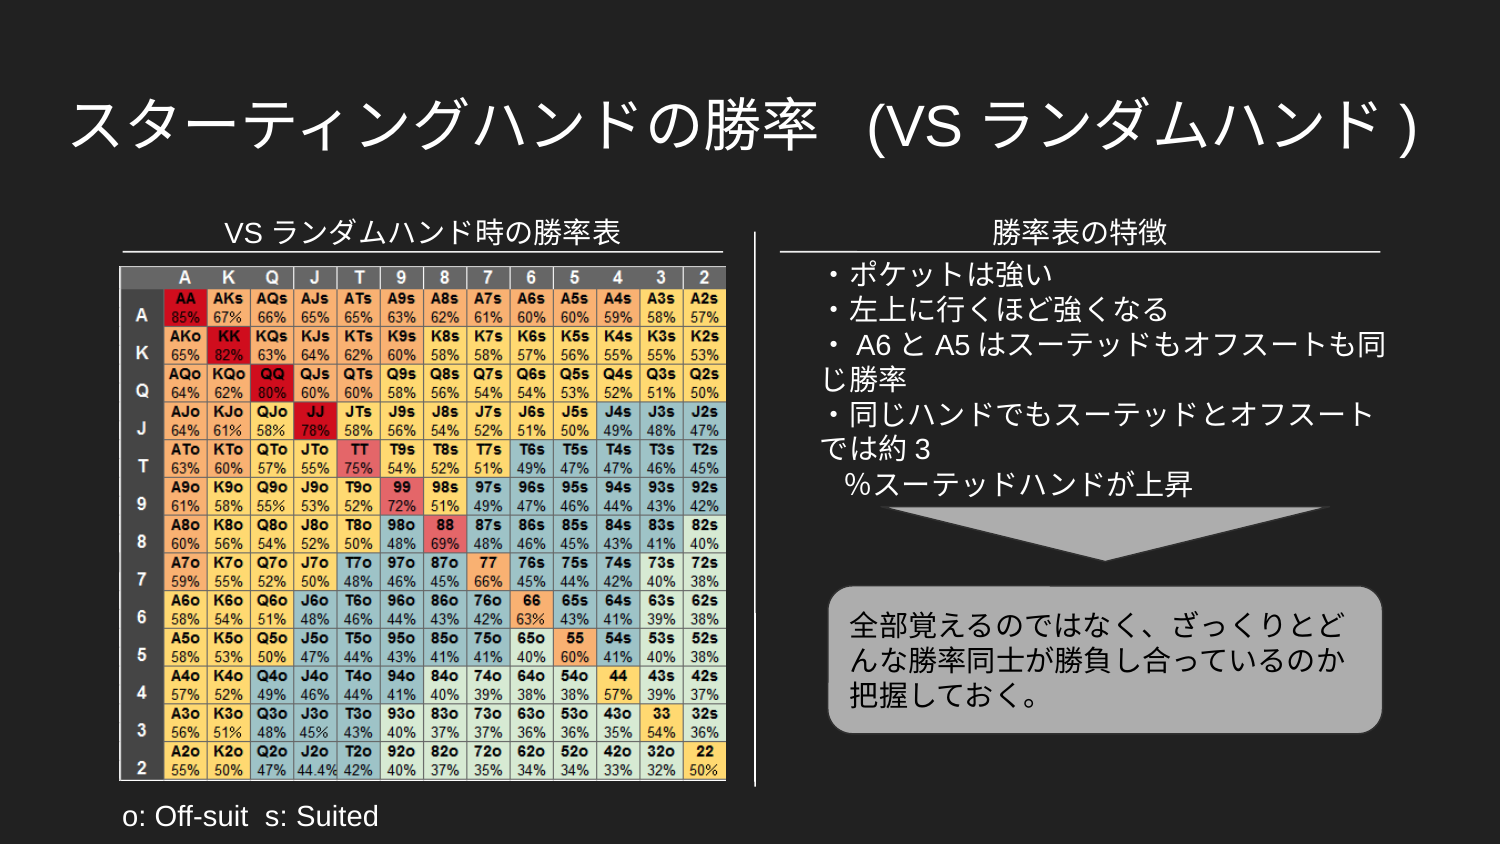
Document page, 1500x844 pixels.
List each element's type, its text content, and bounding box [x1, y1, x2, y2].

text_box o: Off-suit s: Suited [107, 794, 708, 836]
text_box 勝率表の特徴 [779, 211, 1381, 252]
text_box 全部覚えるのではなく、ざっくりとどんな勝率同士が勝負し合っているのか把握しておく。 [827, 585, 1383, 734]
text_box [881, 506, 1330, 562]
title スターティングハンドの勝率 (VSランダムハンド) [51, 72, 1449, 167]
text_box VSランダムハンド時の勝率表 [122, 211, 724, 252]
picture [119, 266, 726, 781]
text_box ・ポケットは強い ・左上に行くほど強くなる ・A6とA5はスーテッドもオフスートも同じ勝率 ・同じハンドでもスーテッドとオフスートでは約3 ％スーテッドハンドが上昇 [804, 260, 1406, 462]
